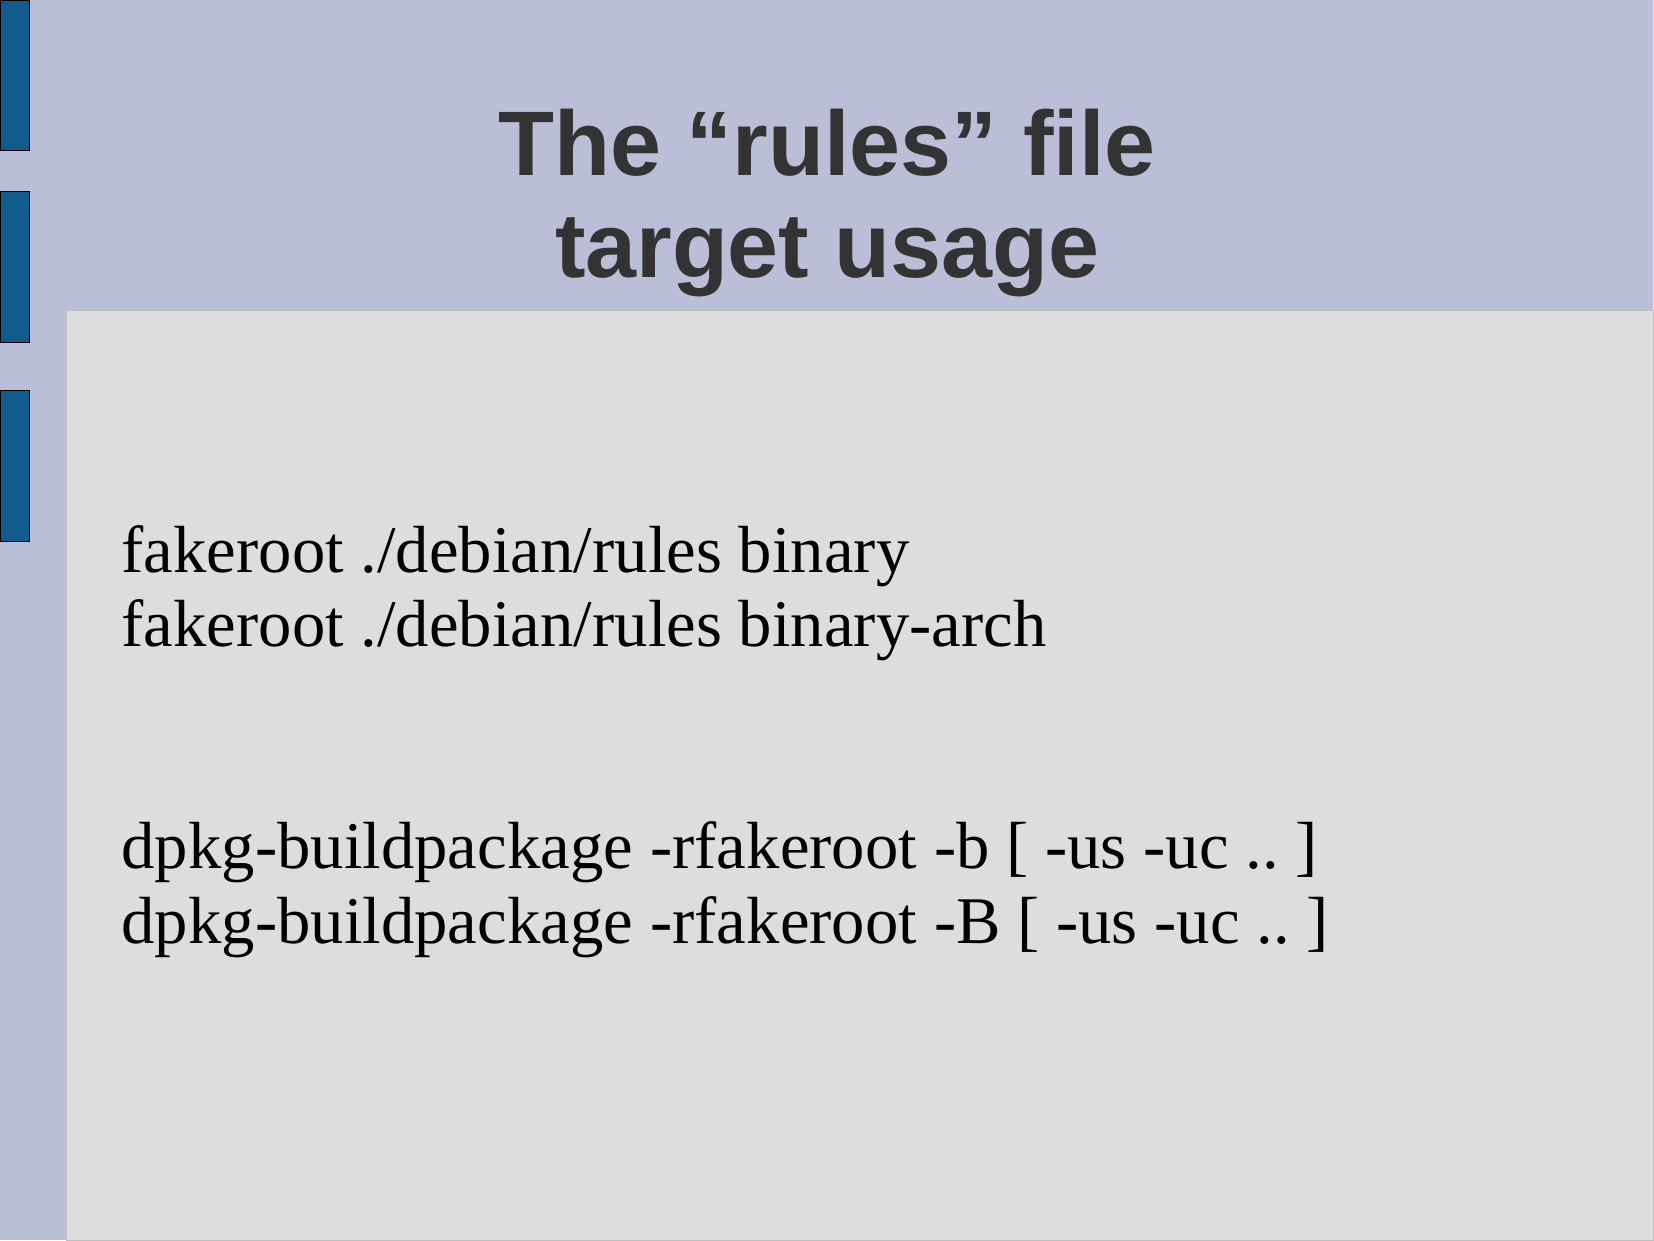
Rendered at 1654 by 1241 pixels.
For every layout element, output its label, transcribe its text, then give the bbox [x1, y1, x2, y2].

title The “rules” file target usage [121, 91, 1534, 299]
subtitle fakeroot ./debian/rules binary fakeroot ./debian/rules binary-arch dpkg-buildpackage -rfakeroot -b [ -us -uc .. ] dpkg-buildpackage -rfakeroot -B [ -us -uc .. ] [121, 344, 1534, 1127]
